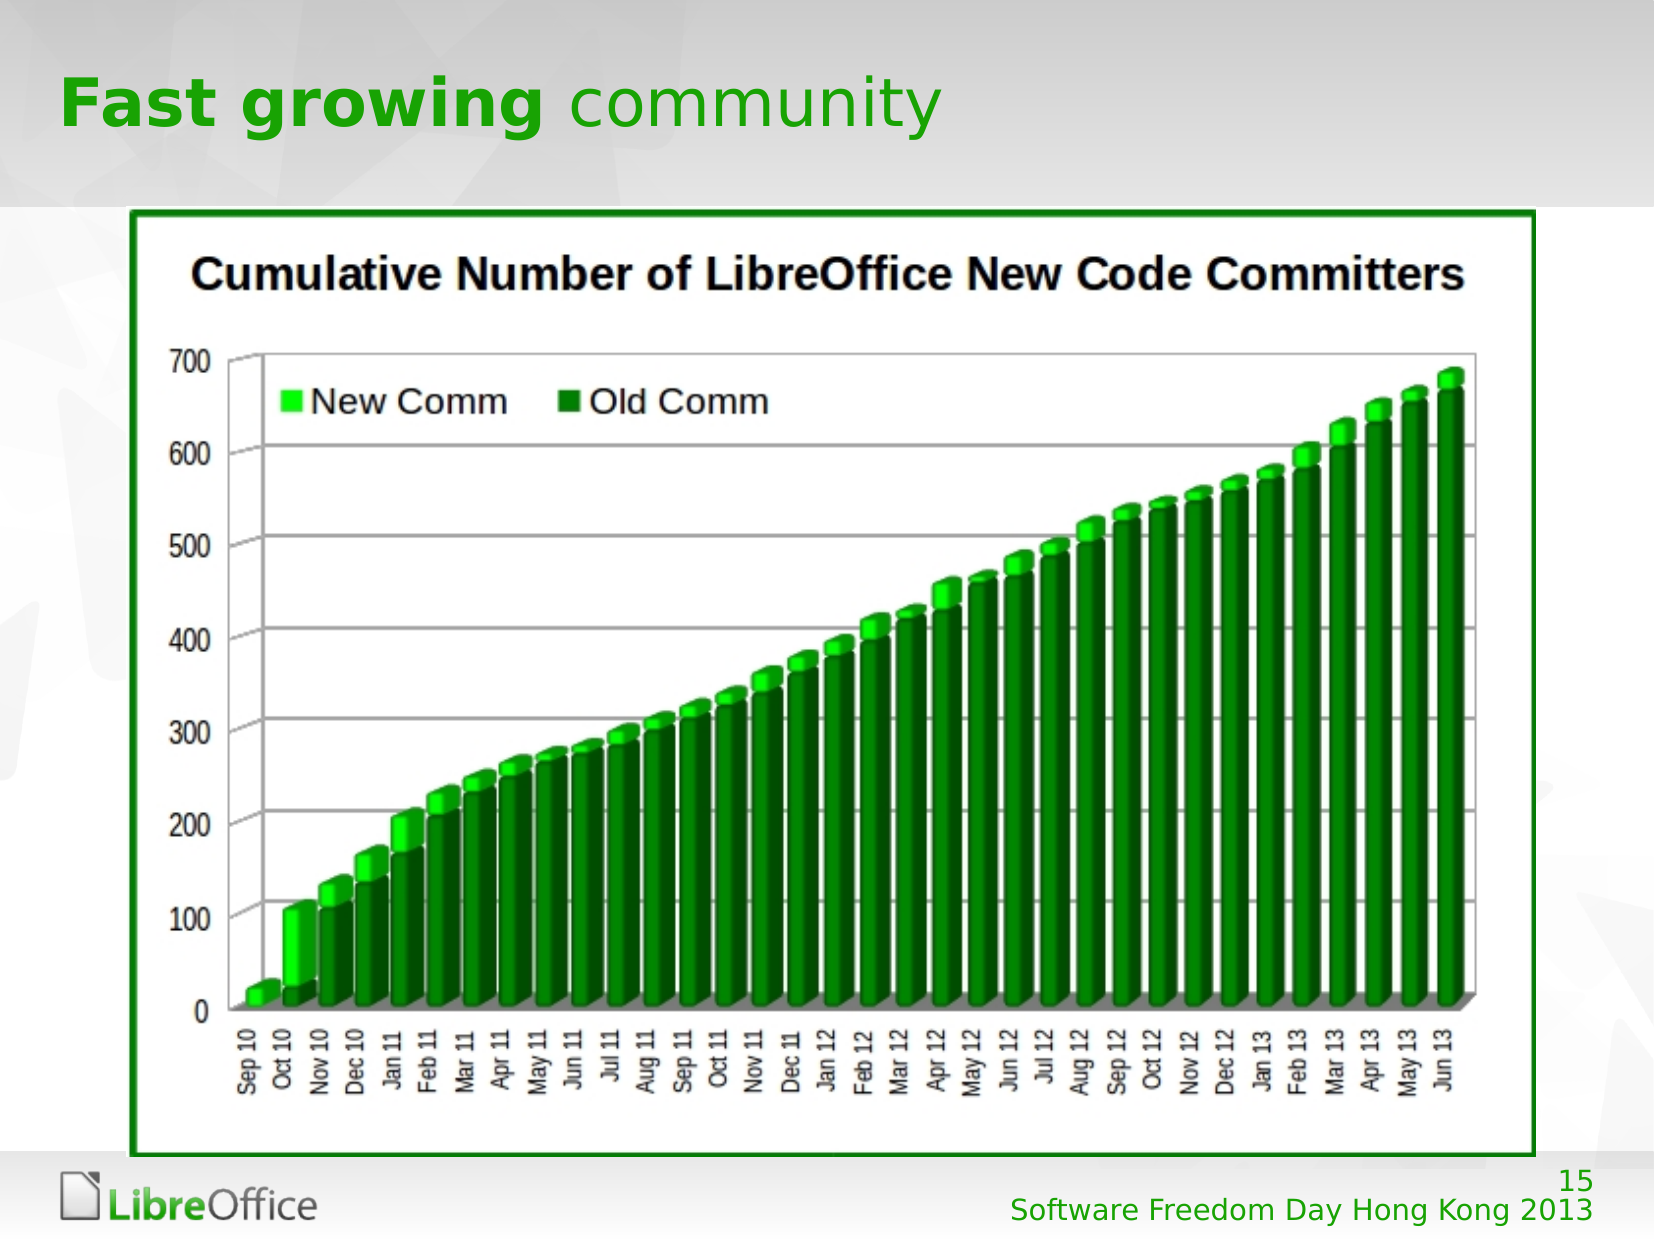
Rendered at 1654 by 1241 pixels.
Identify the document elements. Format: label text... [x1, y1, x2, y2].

title Fast growing community [59, 29, 1595, 178]
picture [0, 0, 1654, 1240]
